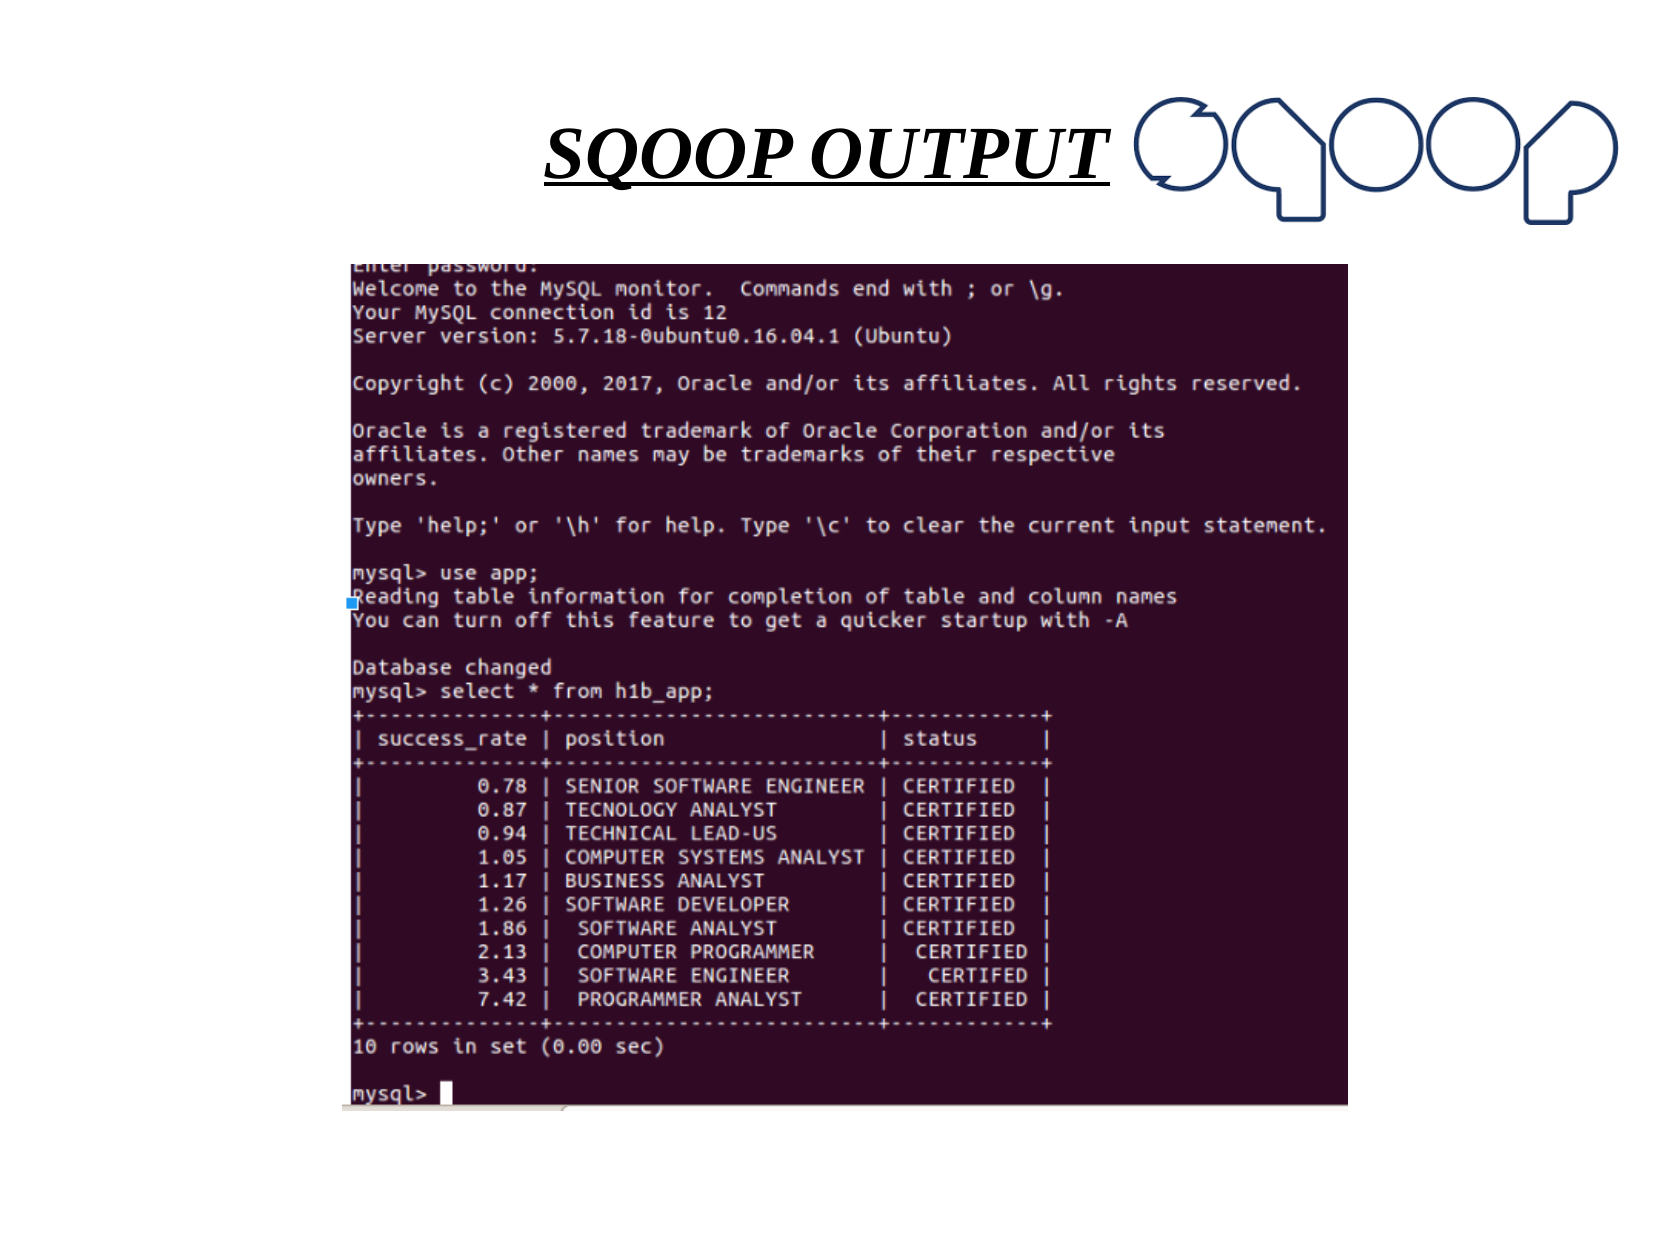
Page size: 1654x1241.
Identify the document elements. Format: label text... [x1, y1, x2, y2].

picture [342, 264, 1348, 1111]
title SQOOP OUTPUT [82, 49, 1571, 257]
picture [1133, 97, 1619, 225]
